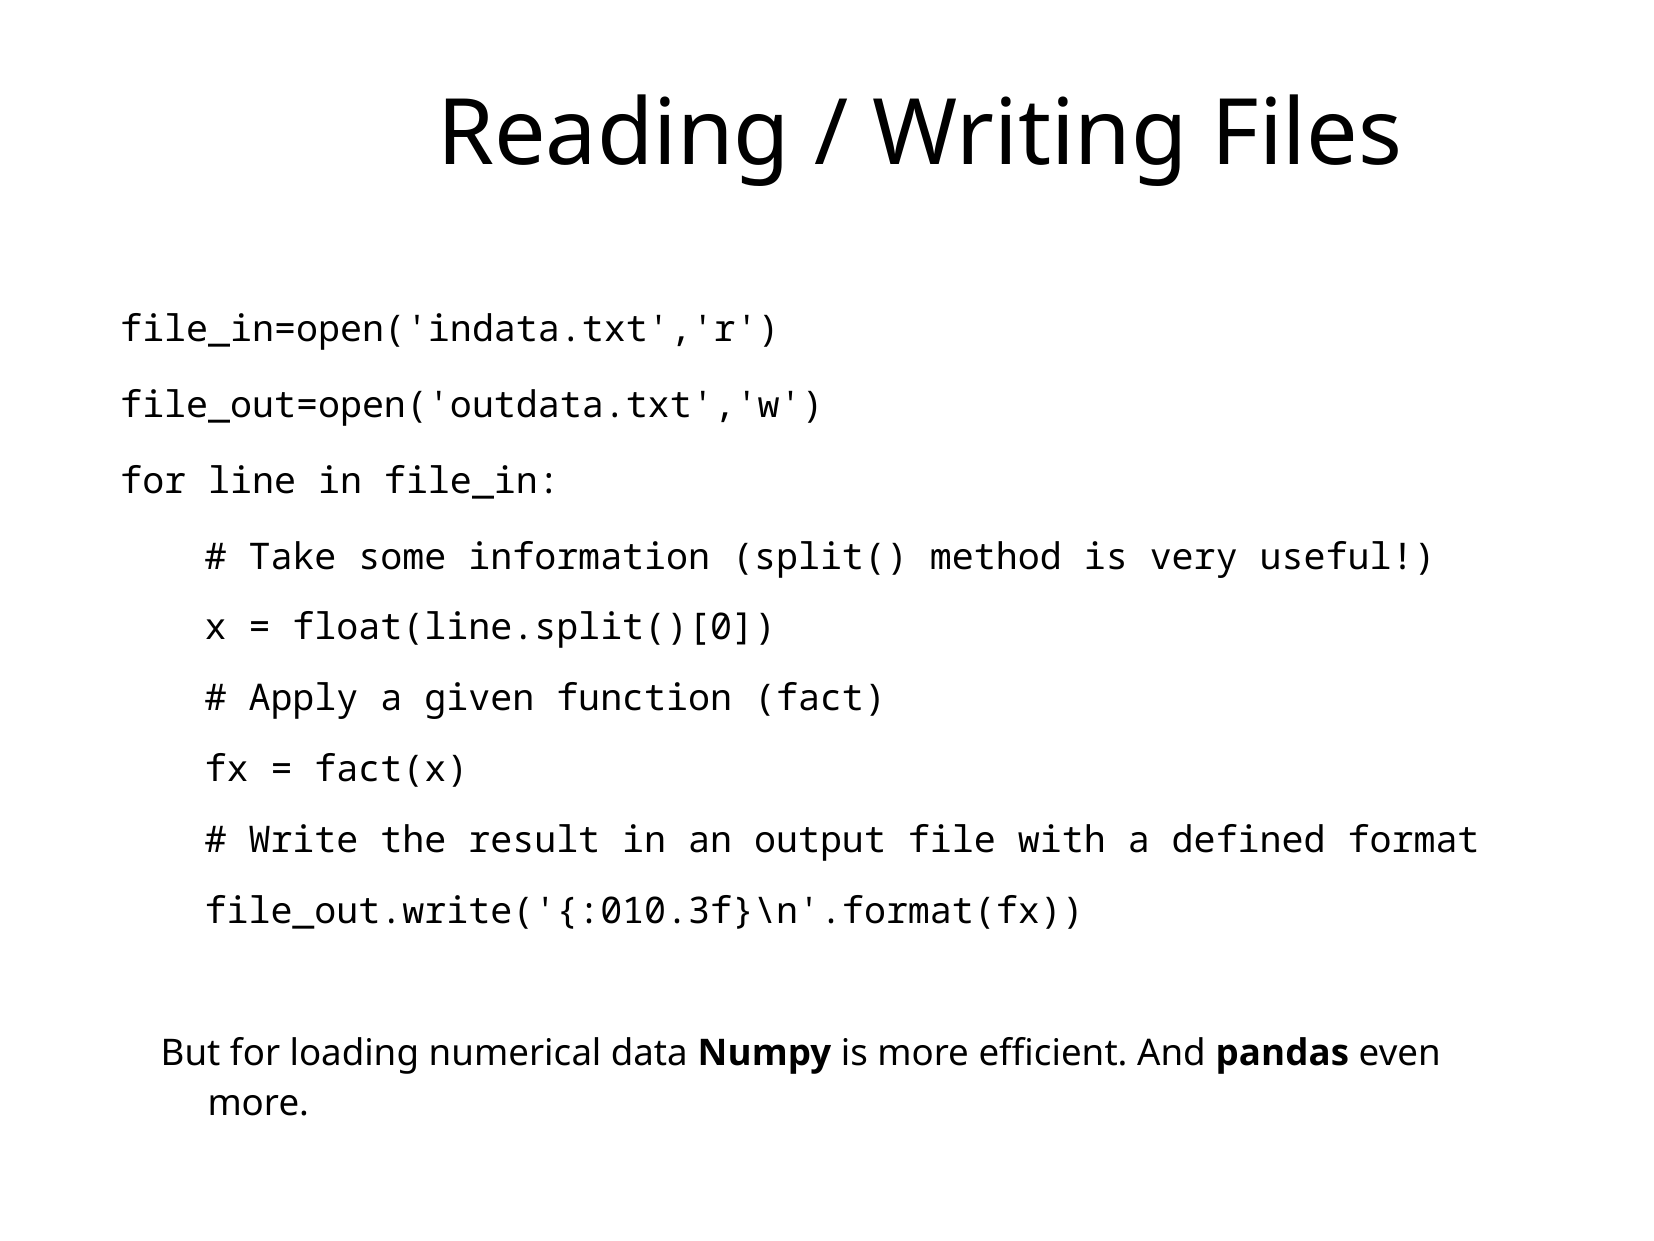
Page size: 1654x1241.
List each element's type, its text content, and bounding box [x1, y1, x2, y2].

title Reading / Writing Files [270, 25, 1571, 233]
list file_in=open('indata.txt','r') file_out=open('outdata.txt','w') for line in file_in: # Take some information (split() method is very useful!) x = float(line.split()[0]) # Apply a given function (fact) fx = fact(x) # Write the result in an output file with a defined format file_out.write('{:010.3f}\n'.format(fx)) But for loading numerical data Numpy is more efficient. And pandas even more. [82, 302, 1501, 1170]
